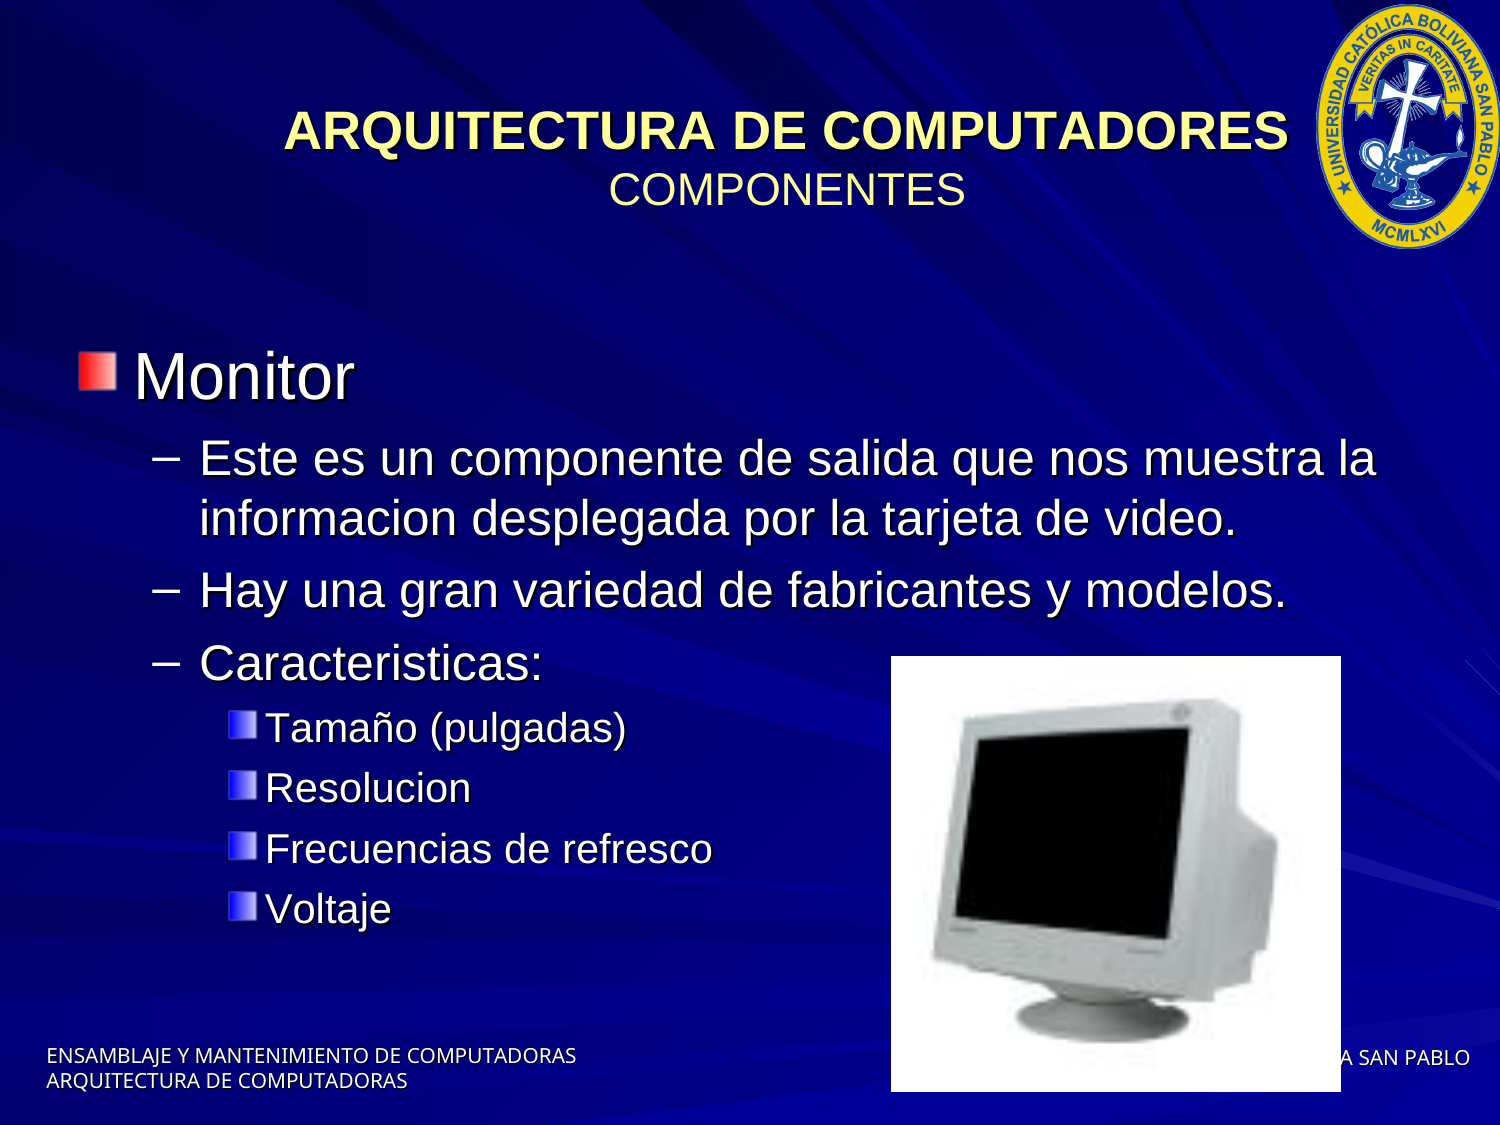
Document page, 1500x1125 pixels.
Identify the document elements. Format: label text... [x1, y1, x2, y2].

picture [1316, 4, 1500, 249]
list Monitor Este es un componente de salida que nos muestra la informacion desplegada por la tarjeta de video. Hay una gran variedad de fabricantes y modelos. Caracteristicas: Tamaño (pulgadas) Resolucion Frecuencias de refresco Voltaje [62, 324, 1438, 1050]
text_box ARQUITECTURA DE COMPUTADORES COMPONENTES [112, 78, 1463, 232]
picture [891, 656, 1341, 1092]
